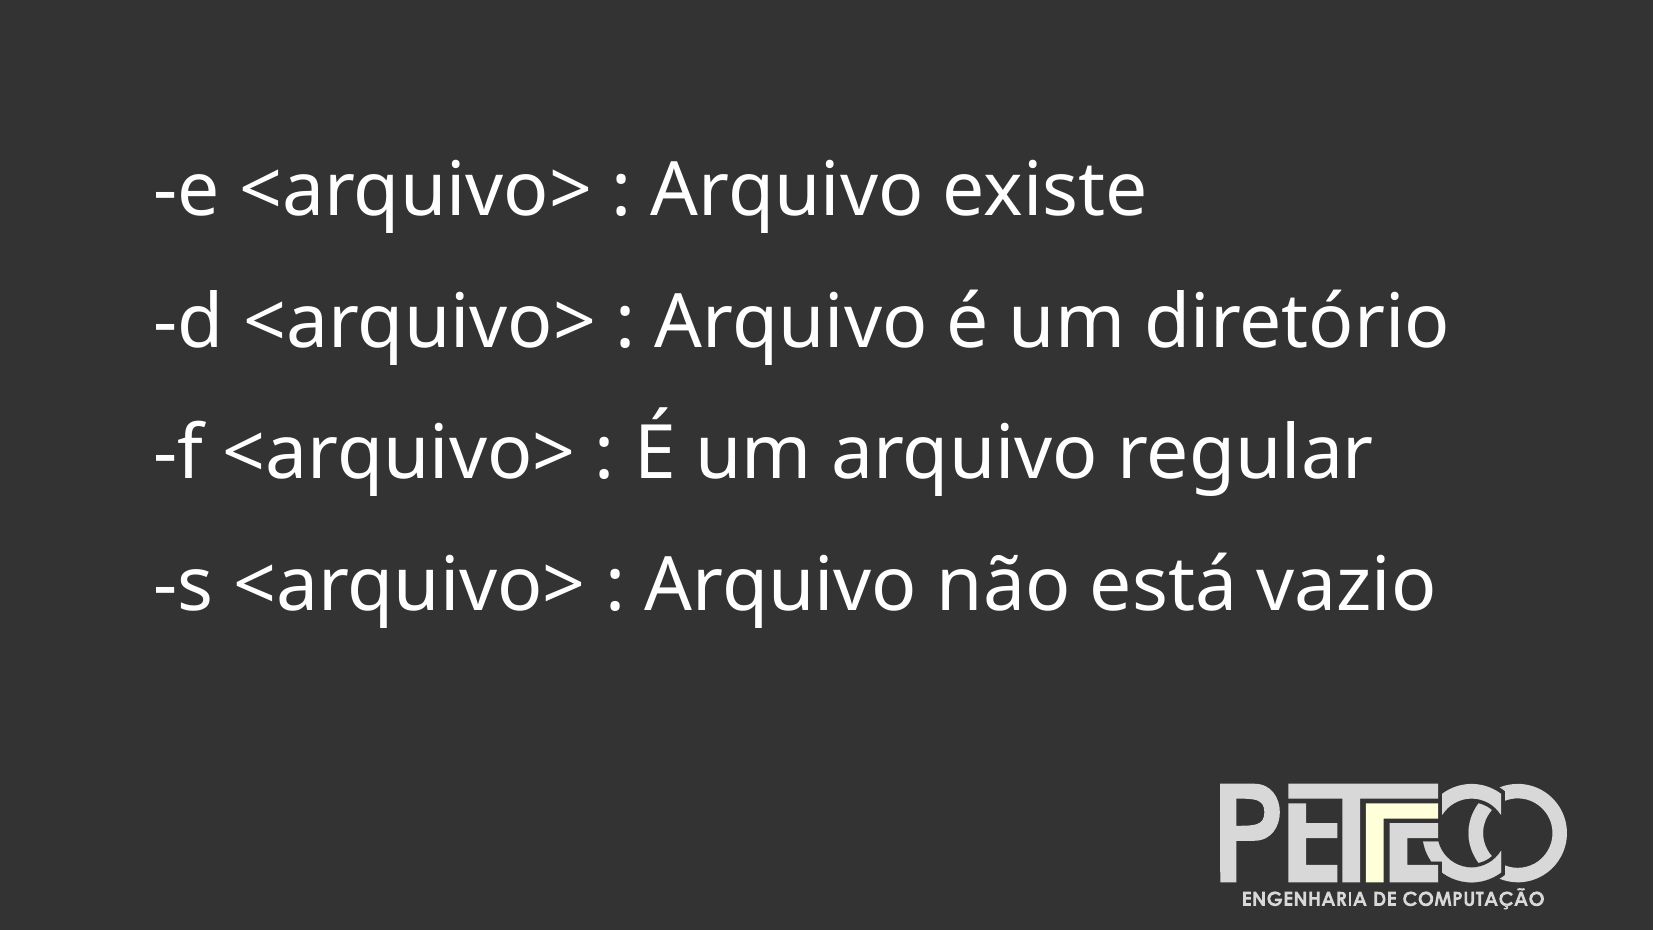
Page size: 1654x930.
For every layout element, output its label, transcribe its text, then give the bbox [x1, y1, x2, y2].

list -e <arquivo> : Arquivo existe -d <arquivo> : Arquivo é um diretório -f <arquivo> : É um arquivo regular -s <arquivo> : Arquivo não está vazio [82, 134, 1571, 757]
